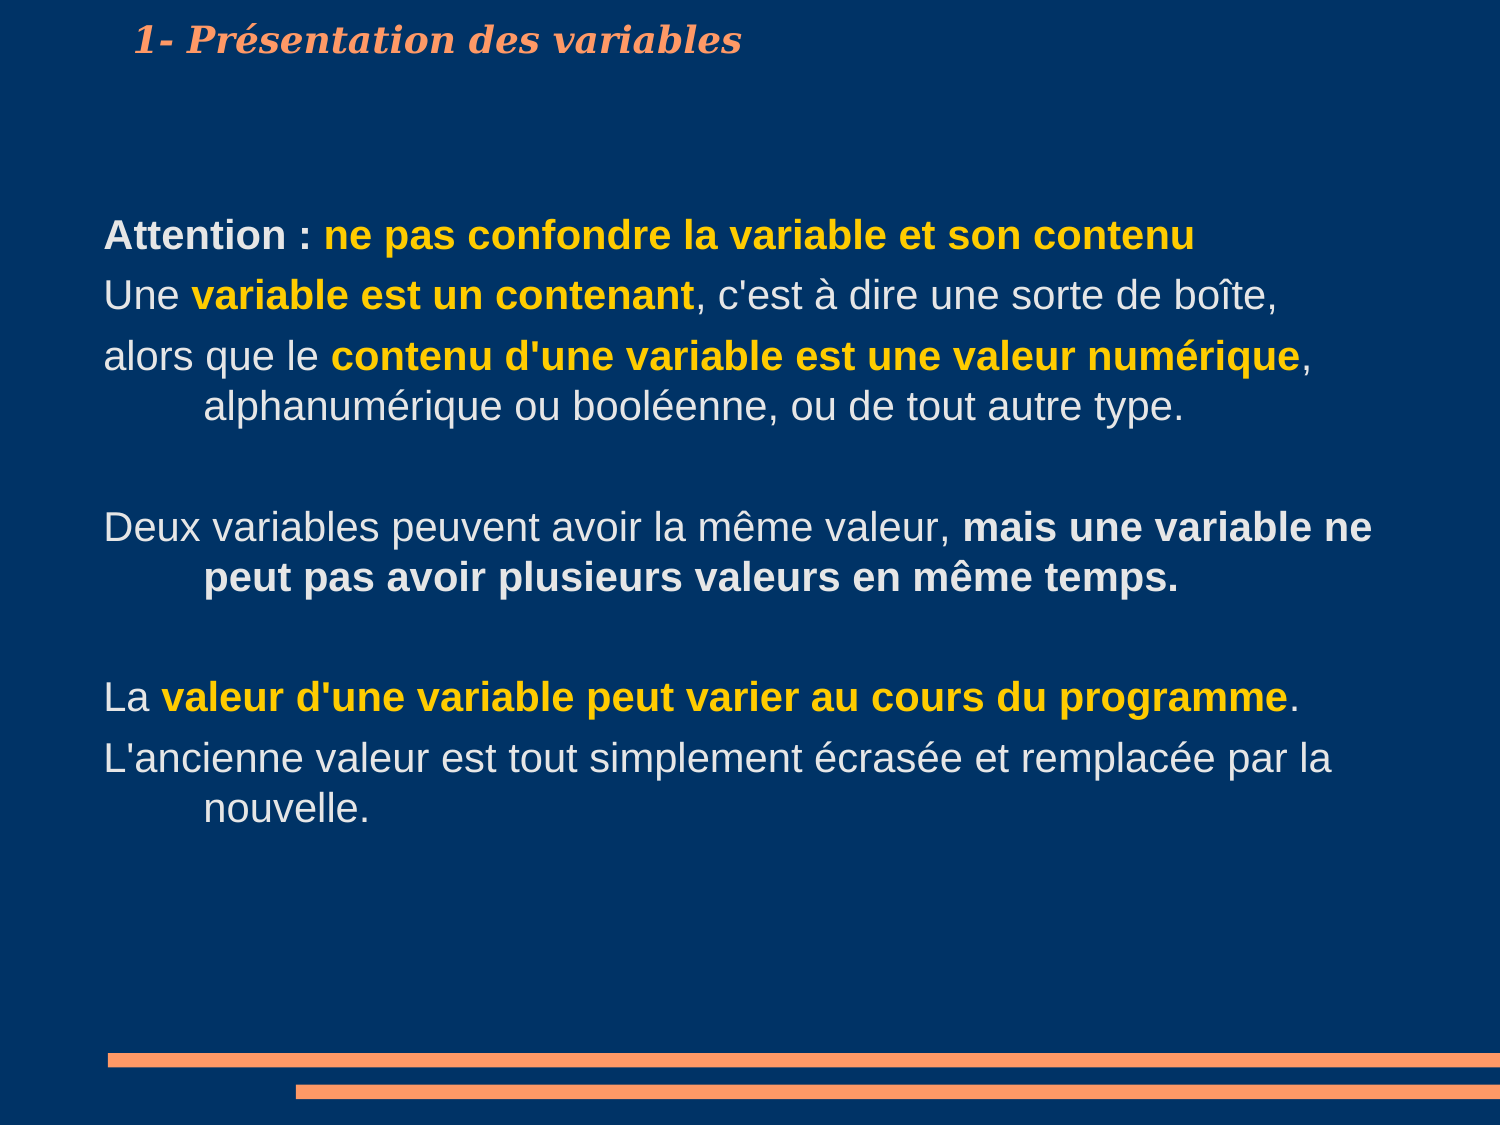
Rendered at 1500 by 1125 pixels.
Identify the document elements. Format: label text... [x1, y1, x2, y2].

list Attention : ne pas confondre la variable et son contenu Une variable est un contenant, c'est à dire une sorte de boîte, alors que le contenu d'une variable est une valeur numérique, alphanumérique ou booléenne, ou de tout autre type. Deux variables peuvent avoir la même valeur, mais une variable ne peut pas avoir plusieurs valeurs en même temps. La valeur d'une variable peut varier au cours du programme. L'ancienne valeur est tout simplement écrasée et remplacée par la nouvelle. [88, 200, 1424, 1000]
title 1- Présentation des variables [100, 0, 1376, 77]
